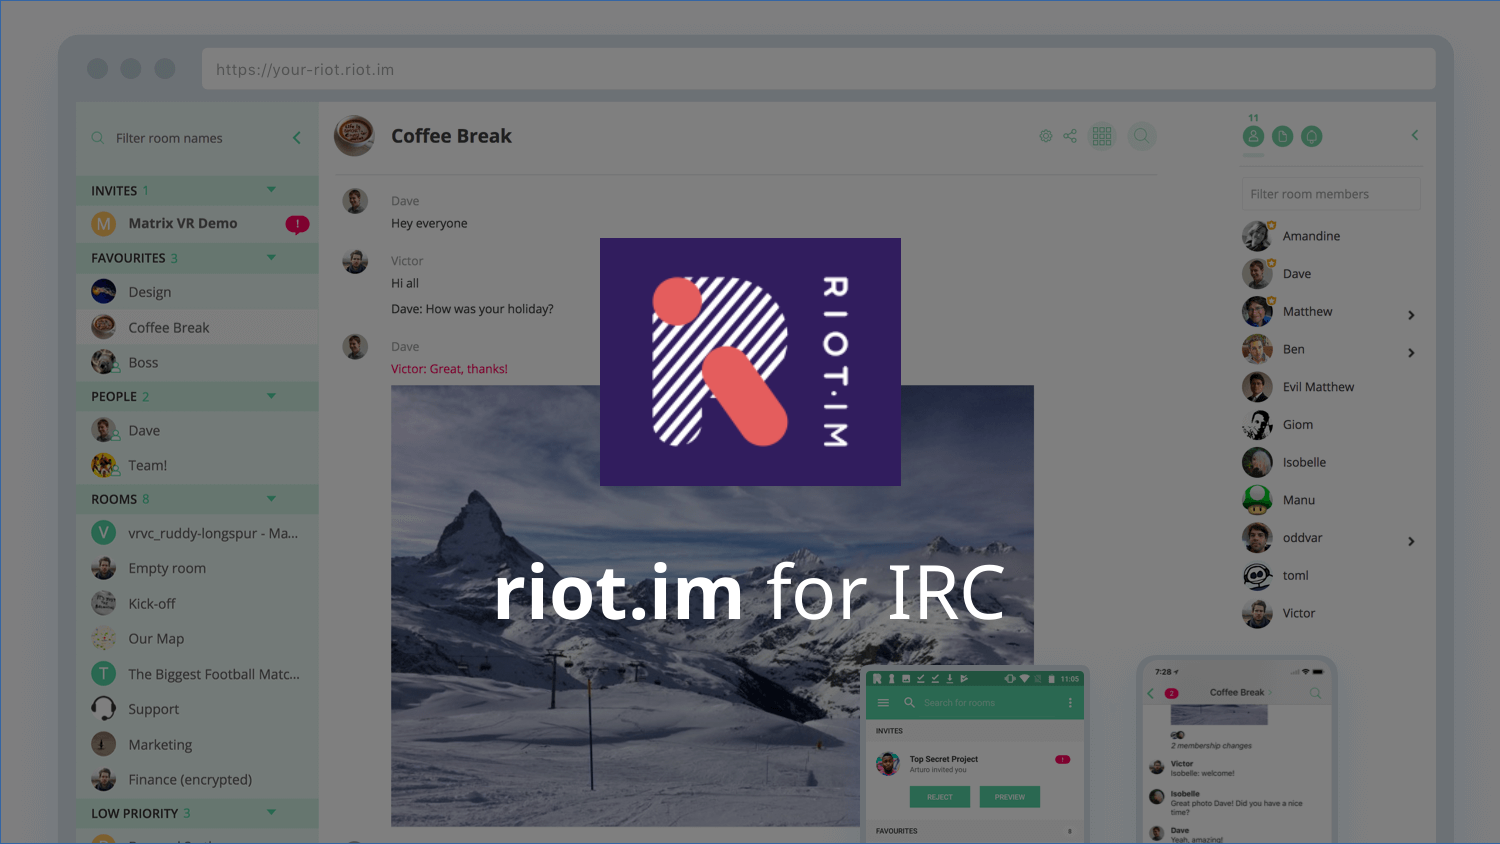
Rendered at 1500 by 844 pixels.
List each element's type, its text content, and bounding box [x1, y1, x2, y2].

picture [600, 238, 901, 486]
text_box [0, 0, 1500, 844]
title riot.im for IRC [51, 177, 1449, 844]
